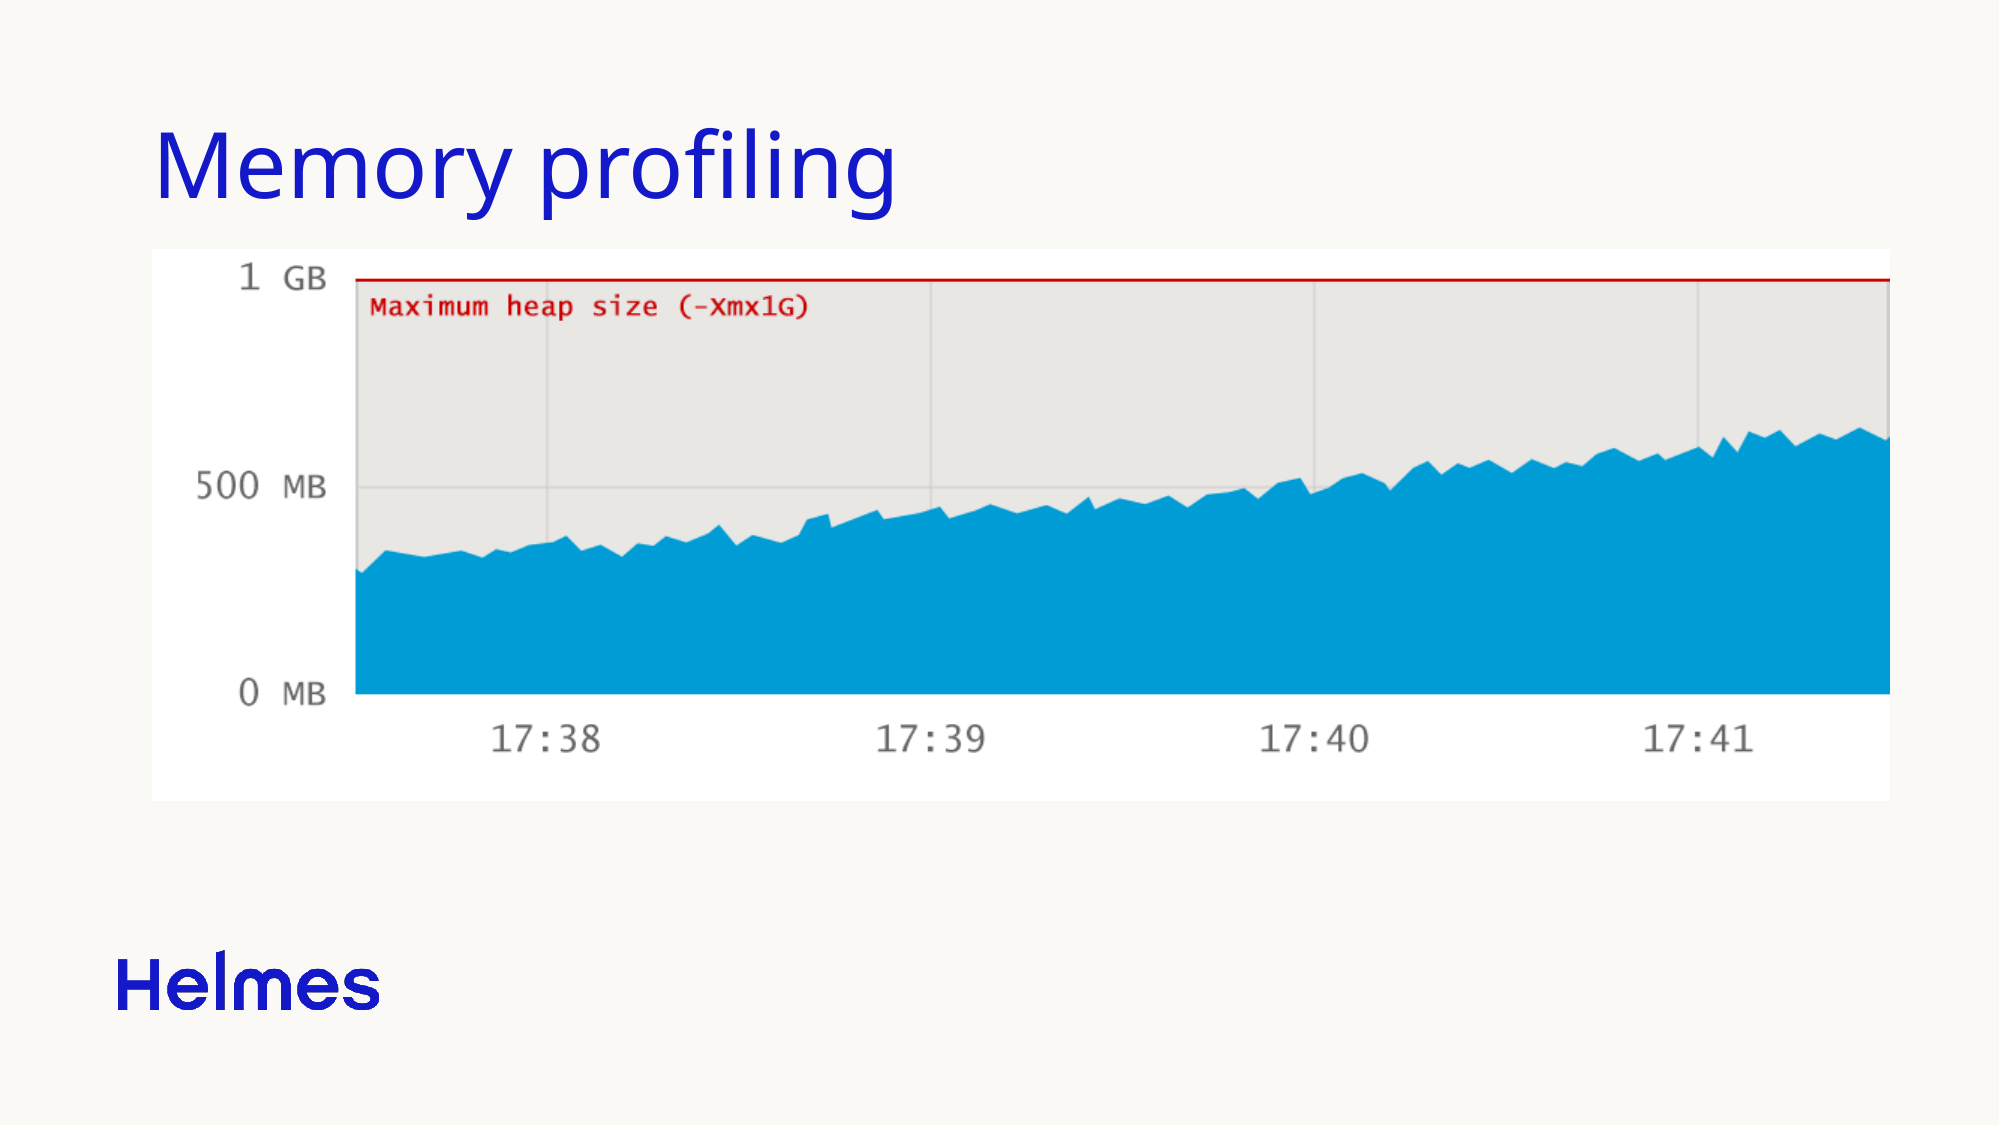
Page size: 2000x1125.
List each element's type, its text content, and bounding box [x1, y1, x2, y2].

picture [118, 950, 379, 1010]
picture [152, 249, 1890, 801]
text_box Memory profiling [137, 59, 1862, 277]
